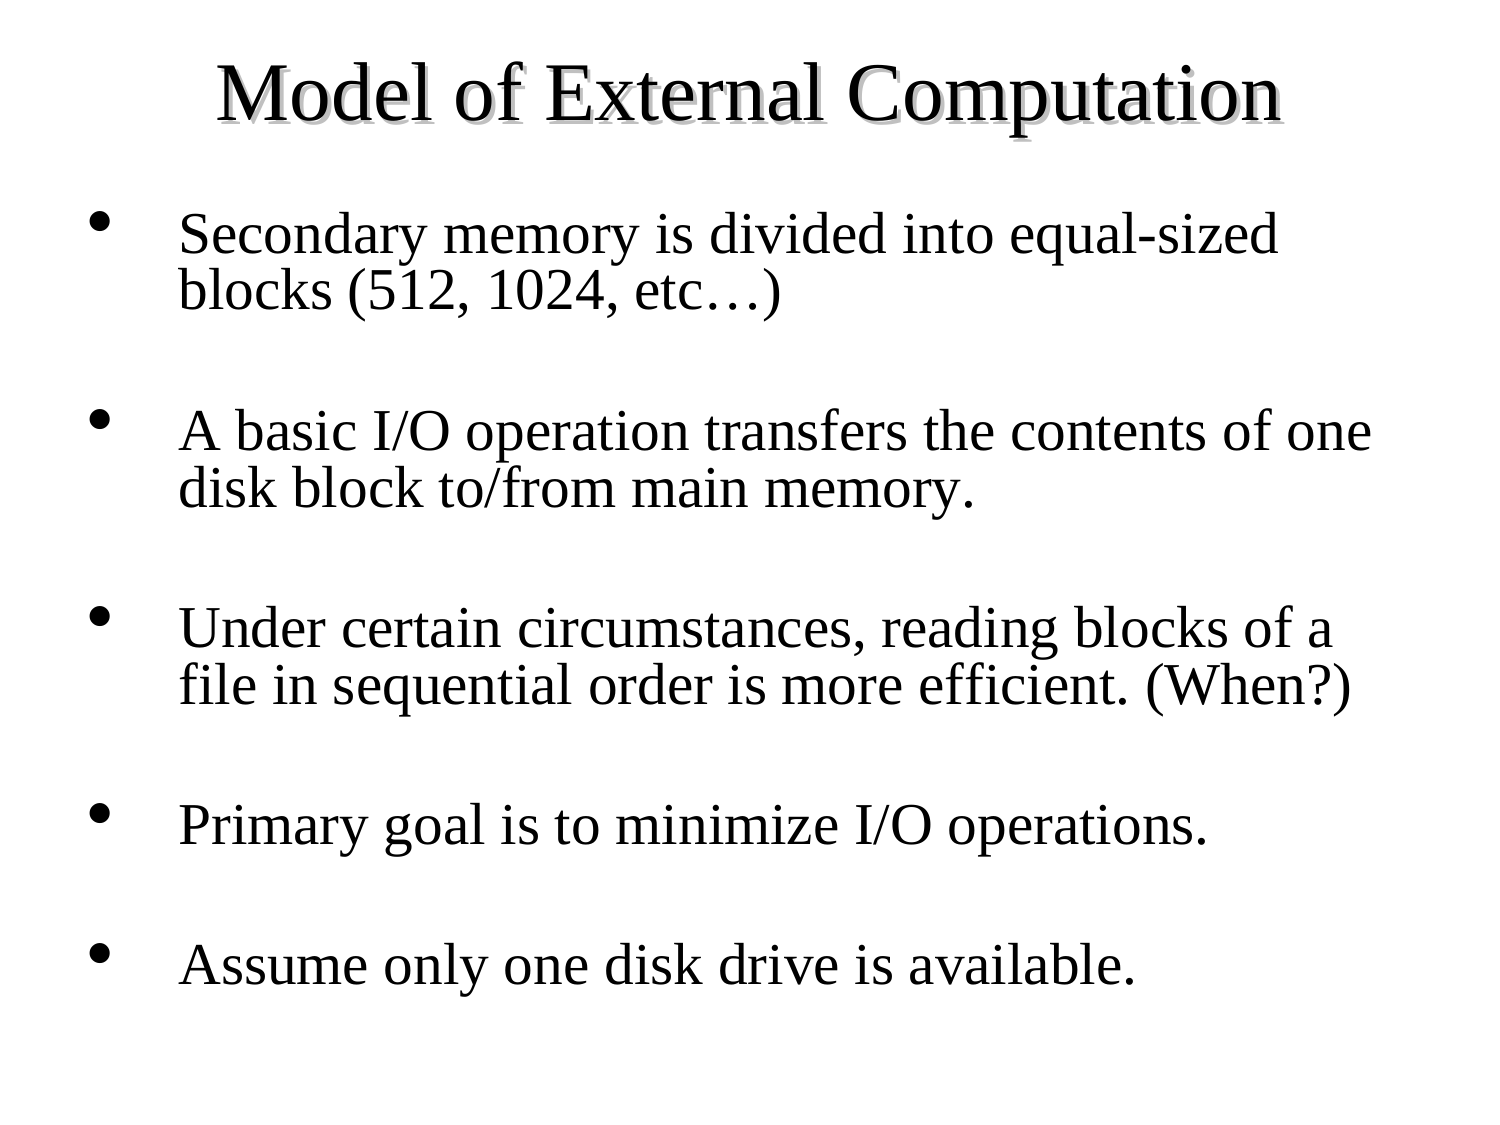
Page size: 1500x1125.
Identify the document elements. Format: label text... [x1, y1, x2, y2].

list Secondary memory is divided into equal-sized blocks (512, 1024, etc…) A basic I/O operation transfers the contents of one disk block to/from main memory. Under certain circumstances, reading blocks of a file in sequential order is more efficient. (When?) Primary goal is to minimize I/O operations. Assume only one disk drive is available. [74, 199, 1425, 1012]
title Model of External Computation [74, 24, 1425, 150]
